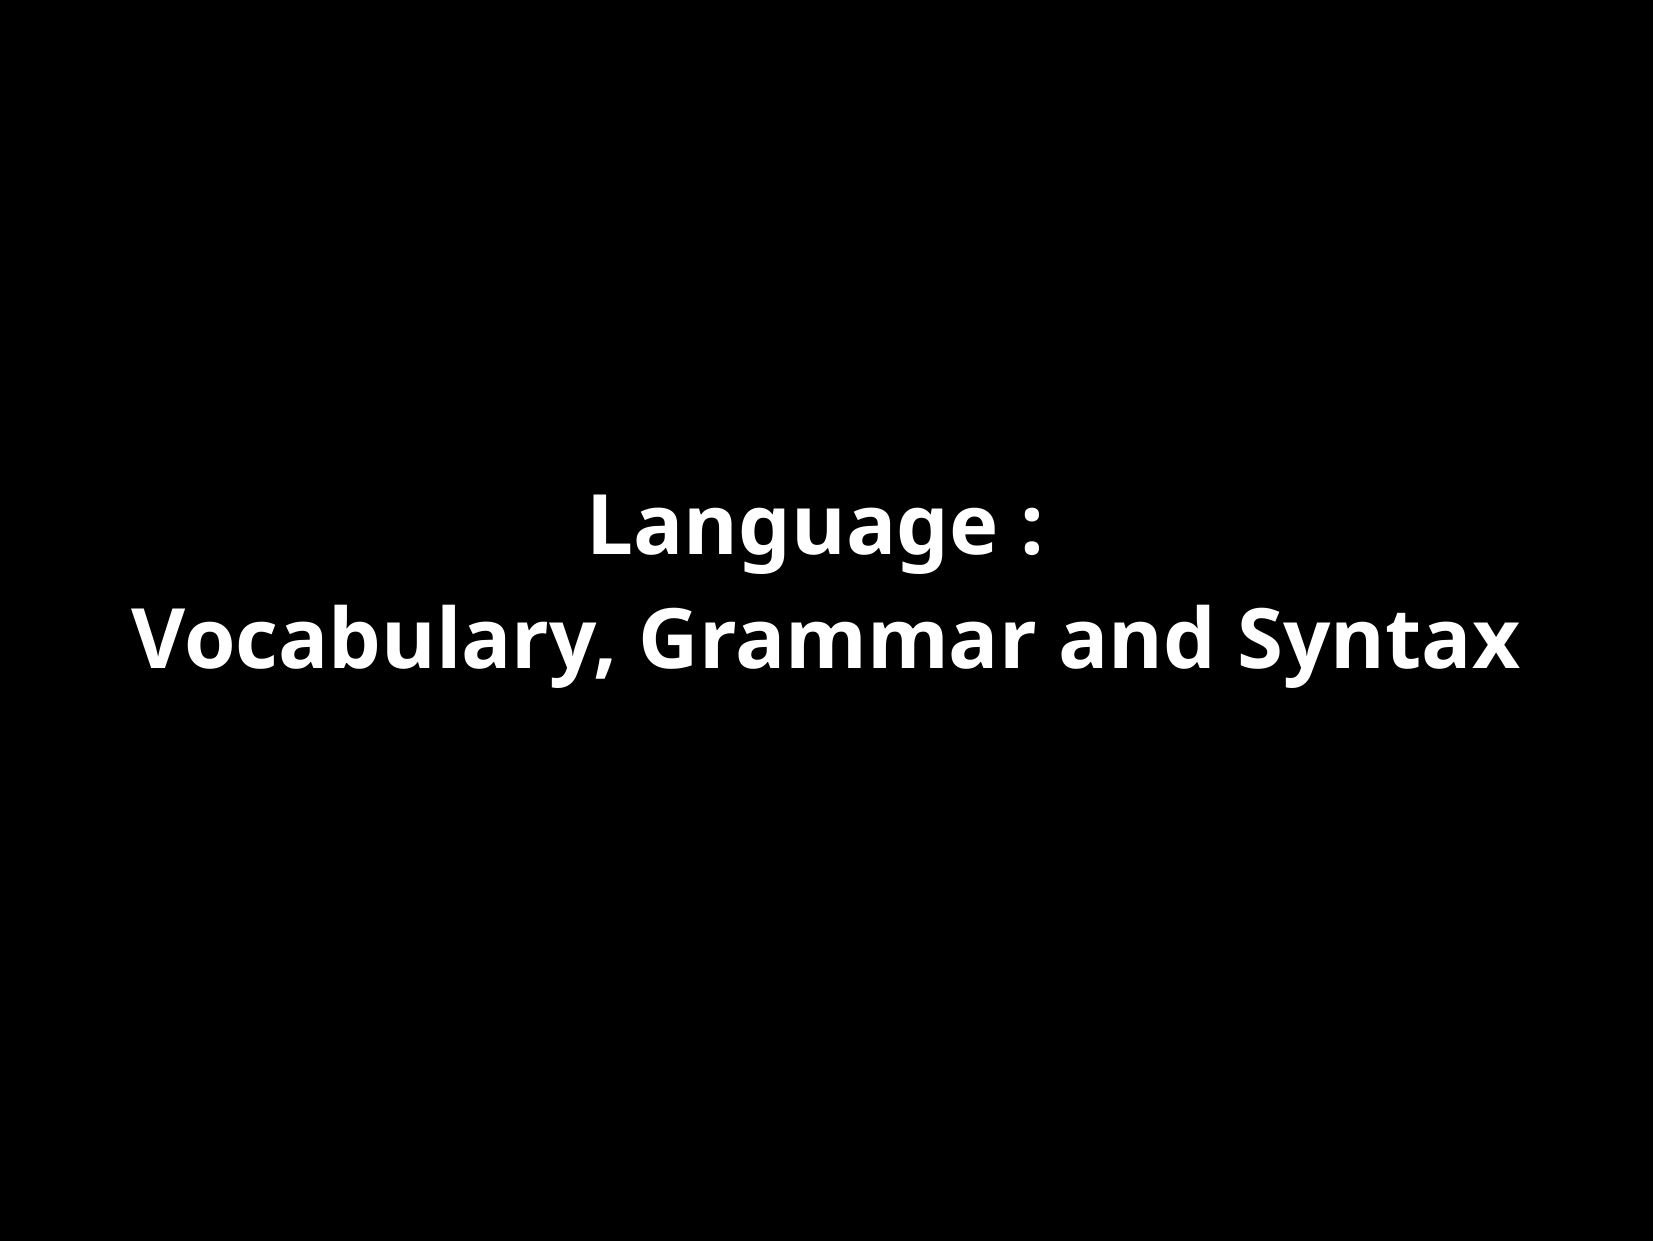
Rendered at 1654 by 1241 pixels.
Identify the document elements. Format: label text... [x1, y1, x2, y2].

subtitle Language : Vocabulary, Grammar and Syntax [82, 49, 1571, 1109]
